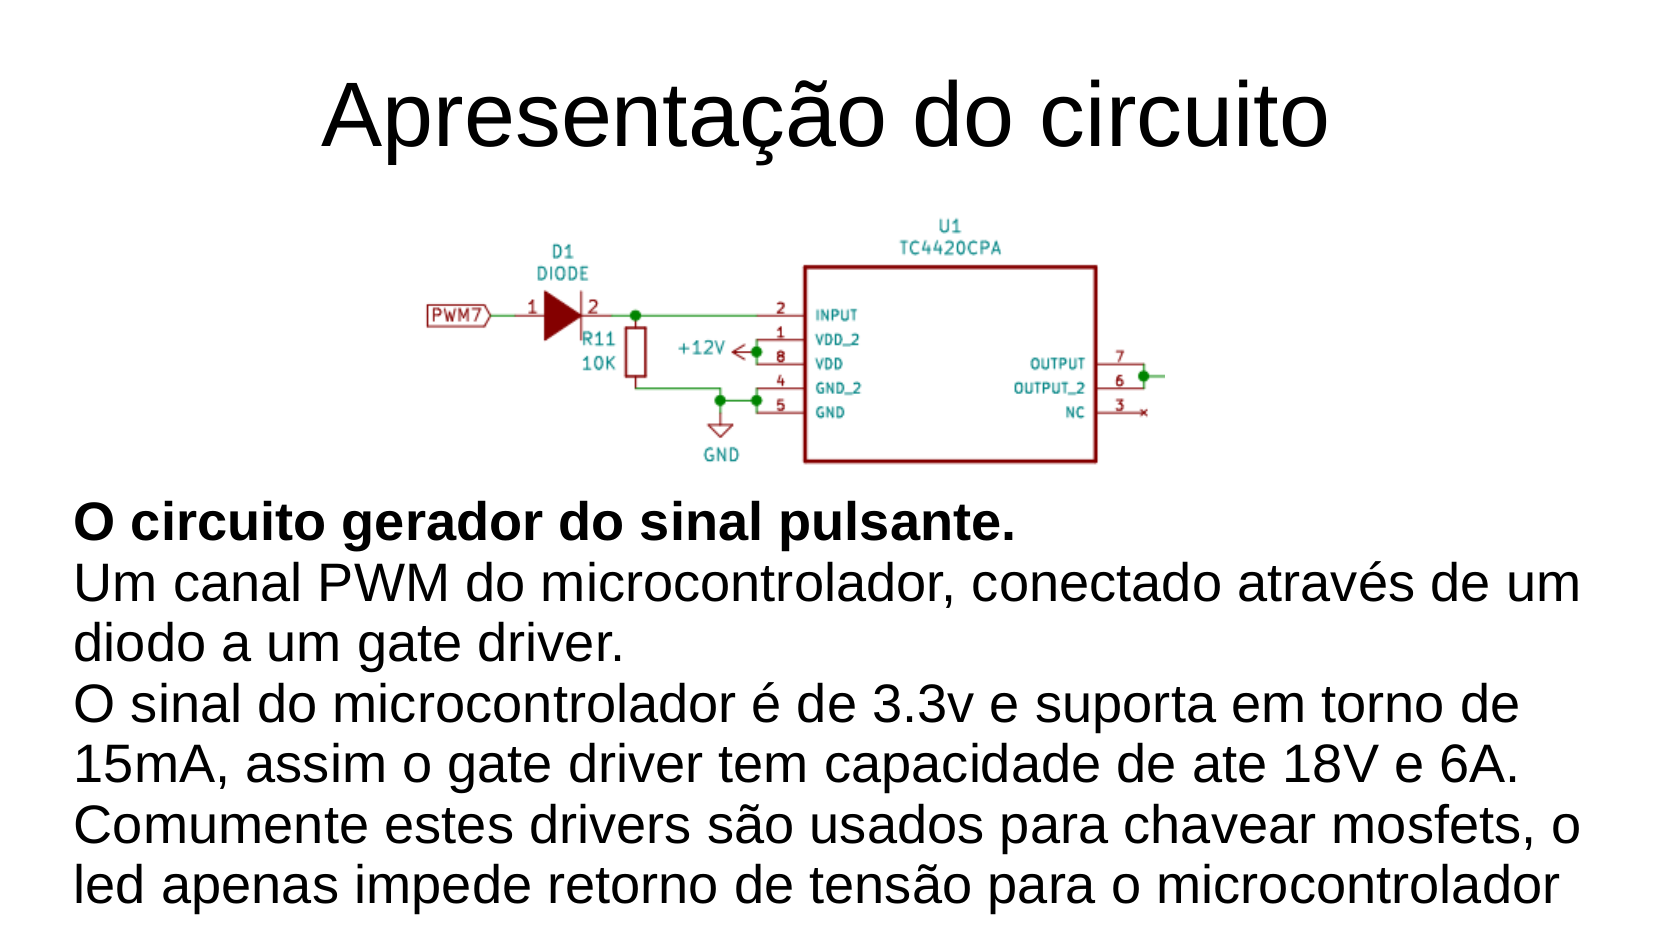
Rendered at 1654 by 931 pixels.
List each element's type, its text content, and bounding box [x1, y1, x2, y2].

title Apresentação do circuito [82, 37, 1571, 193]
picture [413, 179, 1165, 485]
text_box O circuito gerador do sinal pulsante. Um canal PWM do microcontrolador, conectado através de um diodo a um gate driver. O sinal do microcontrolador é de 3.3v e suporta em torno de 15mA, assim o gate driver tem capacidade de ate 18V e 6A. Comumente estes drivers são usados para chavear mosfets, o led apenas impede retorno de tensão para o microcontrolador [59, 484, 1607, 931]
